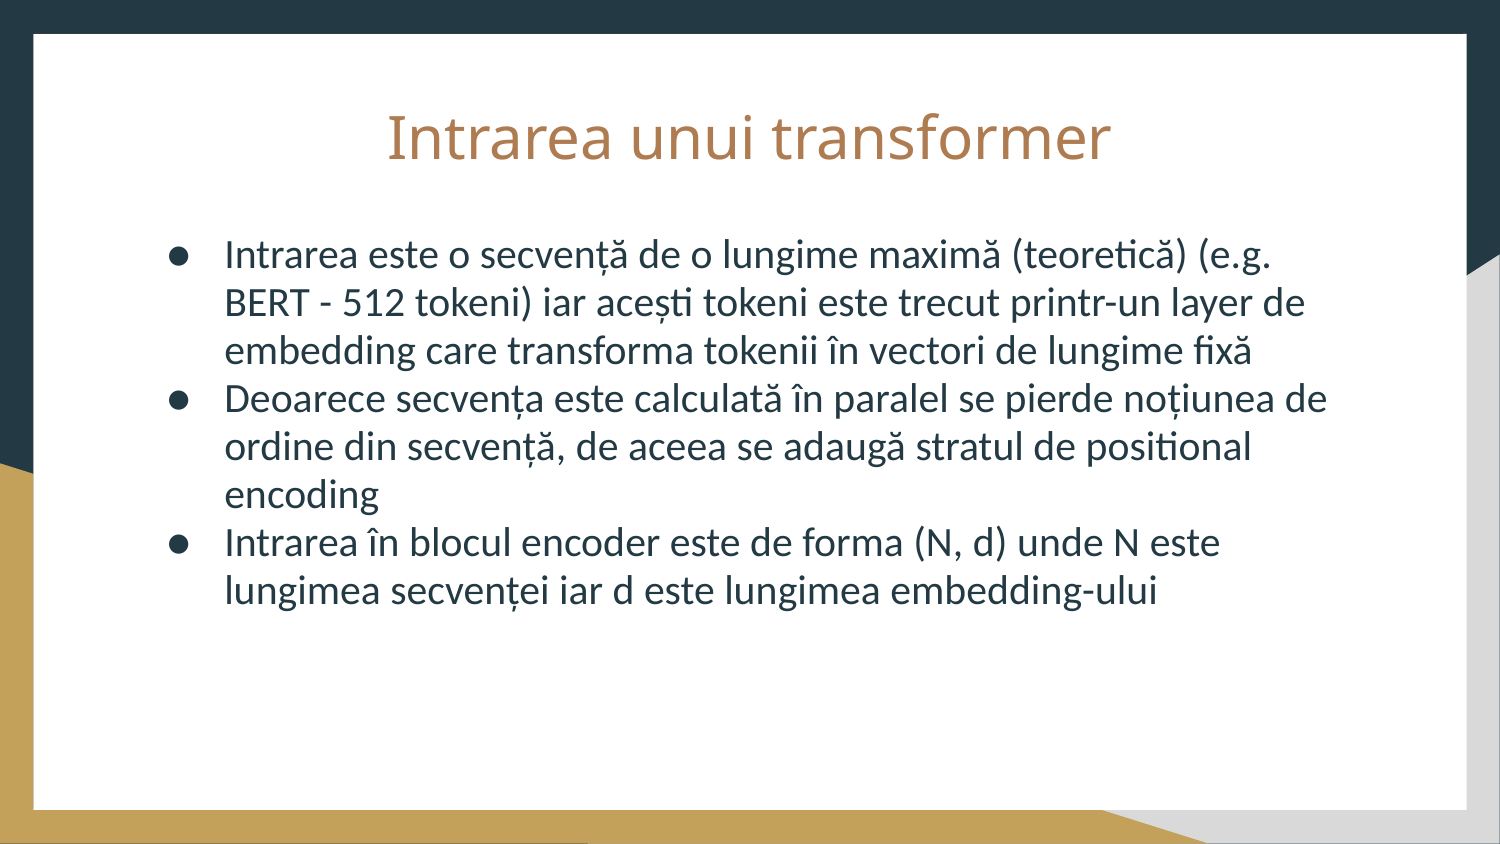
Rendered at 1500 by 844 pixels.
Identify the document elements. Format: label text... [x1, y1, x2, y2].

list Intrarea este o secvență de o lungime maximă (teoretică) (e.g. BERT - 512 tokeni) iar acești tokeni este trecut printr-un layer de embedding care transforma tokenii în vectori de lungime fixă Deoarece secvența este calculată în paralel se pierde noțiunea de ordine din secvență, de aceea se adaugă stratul de positional encoding Intrarea în blocul encoder este de forma (N, d) unde N este lungimea secvenței iar d este lungimea embedding-ului [134, 215, 1366, 729]
title Intrarea unui transformer [134, 80, 1366, 193]
